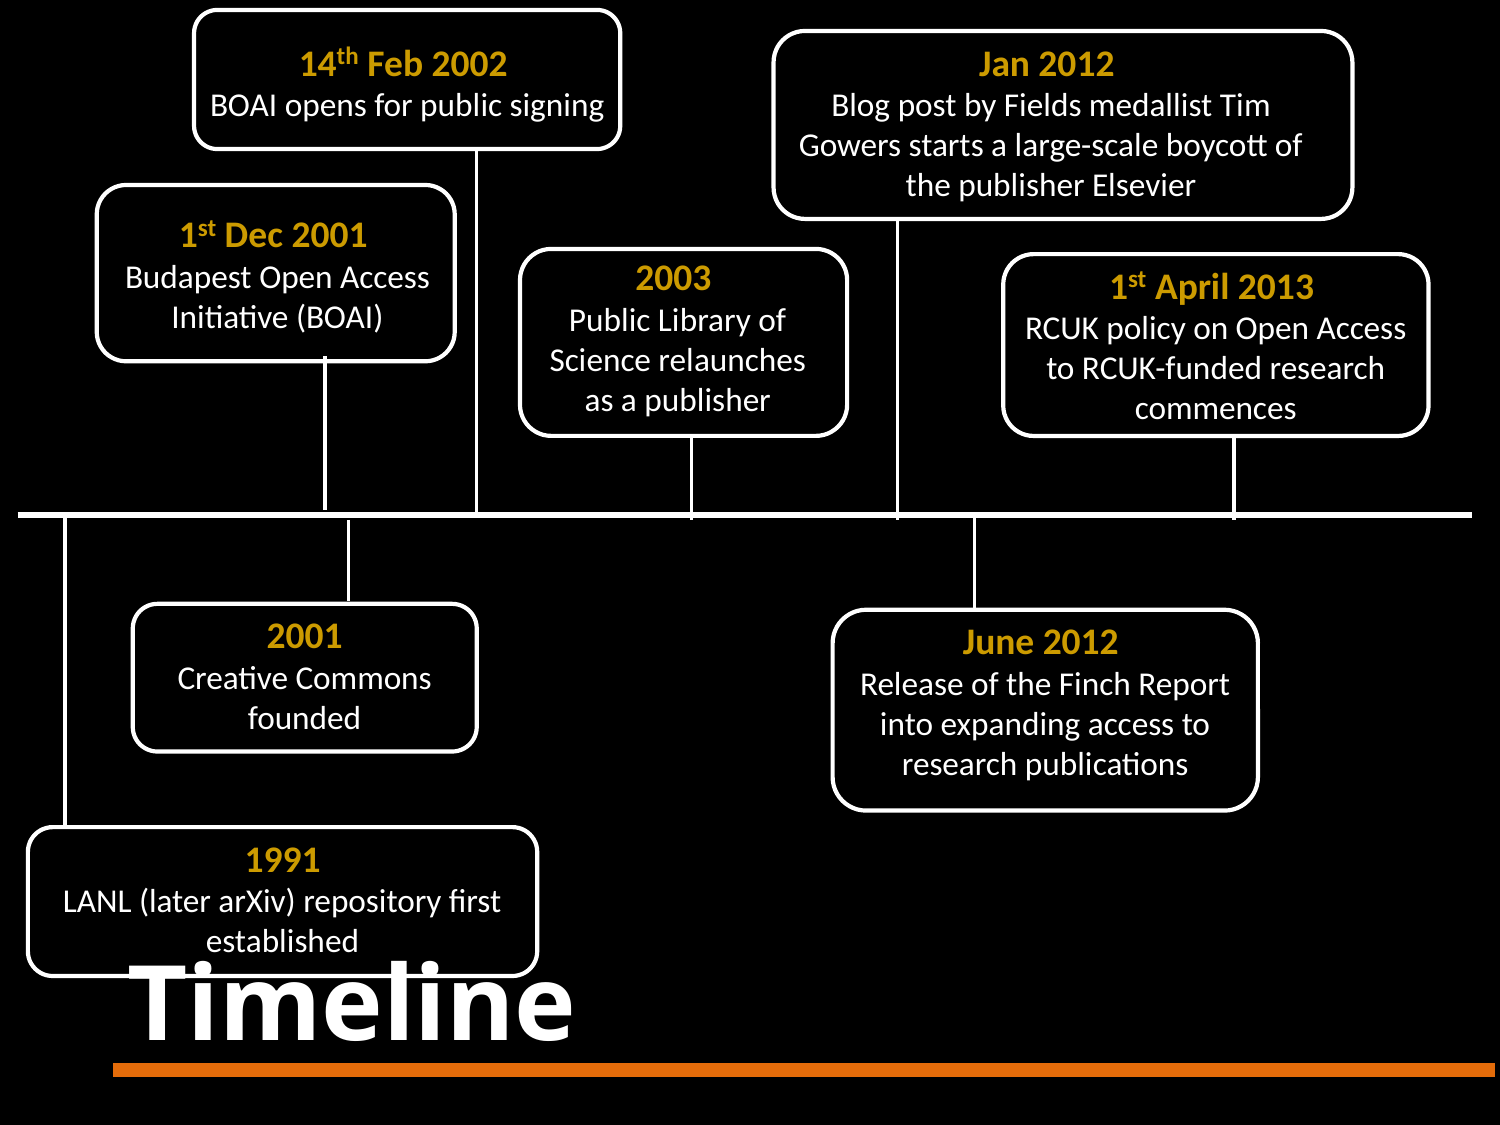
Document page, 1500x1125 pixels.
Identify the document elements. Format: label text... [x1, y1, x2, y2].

text_box Timeline [112, 928, 535, 973]
text_box 1st Dec 2001 Budapest Open Access Initiative (BOAI) [455, 202, 467, 344]
text_box 2001 Creative Commons founded [144, 606, 465, 746]
text_box 1991 LANL (later arXiv) repository first established [45, 830, 520, 962]
text_box 1st Dec 2001 Budapest Open Access Initiative (BOAI) [99, 202, 452, 344]
text_box 14th Feb 2002 BOAI opens for public signing [183, 30, 632, 132]
text_box 1st April 2013 RCUK policy on Open Access to RCUK-funded research commences [1006, 257, 1426, 419]
text_box 2003 Public Library of Science relaunches as a publisher [523, 252, 836, 428]
text_box 1st Dec 2001 Budapest Open Access Initiative (BOAI) [88, 202, 96, 344]
text_box June 2012 Release of the Finch Report into expanding access to research publications [835, 612, 1255, 792]
text_box Timeline [112, 928, 1496, 1071]
text_box 2003 Public Library of Science relaunches as a publisher [520, 245, 836, 266]
text_box Jan 2012 Blog post by Fields medallist Tim Gowers starts a large-scale boycott of the publisher Elsevier [776, 34, 1329, 213]
